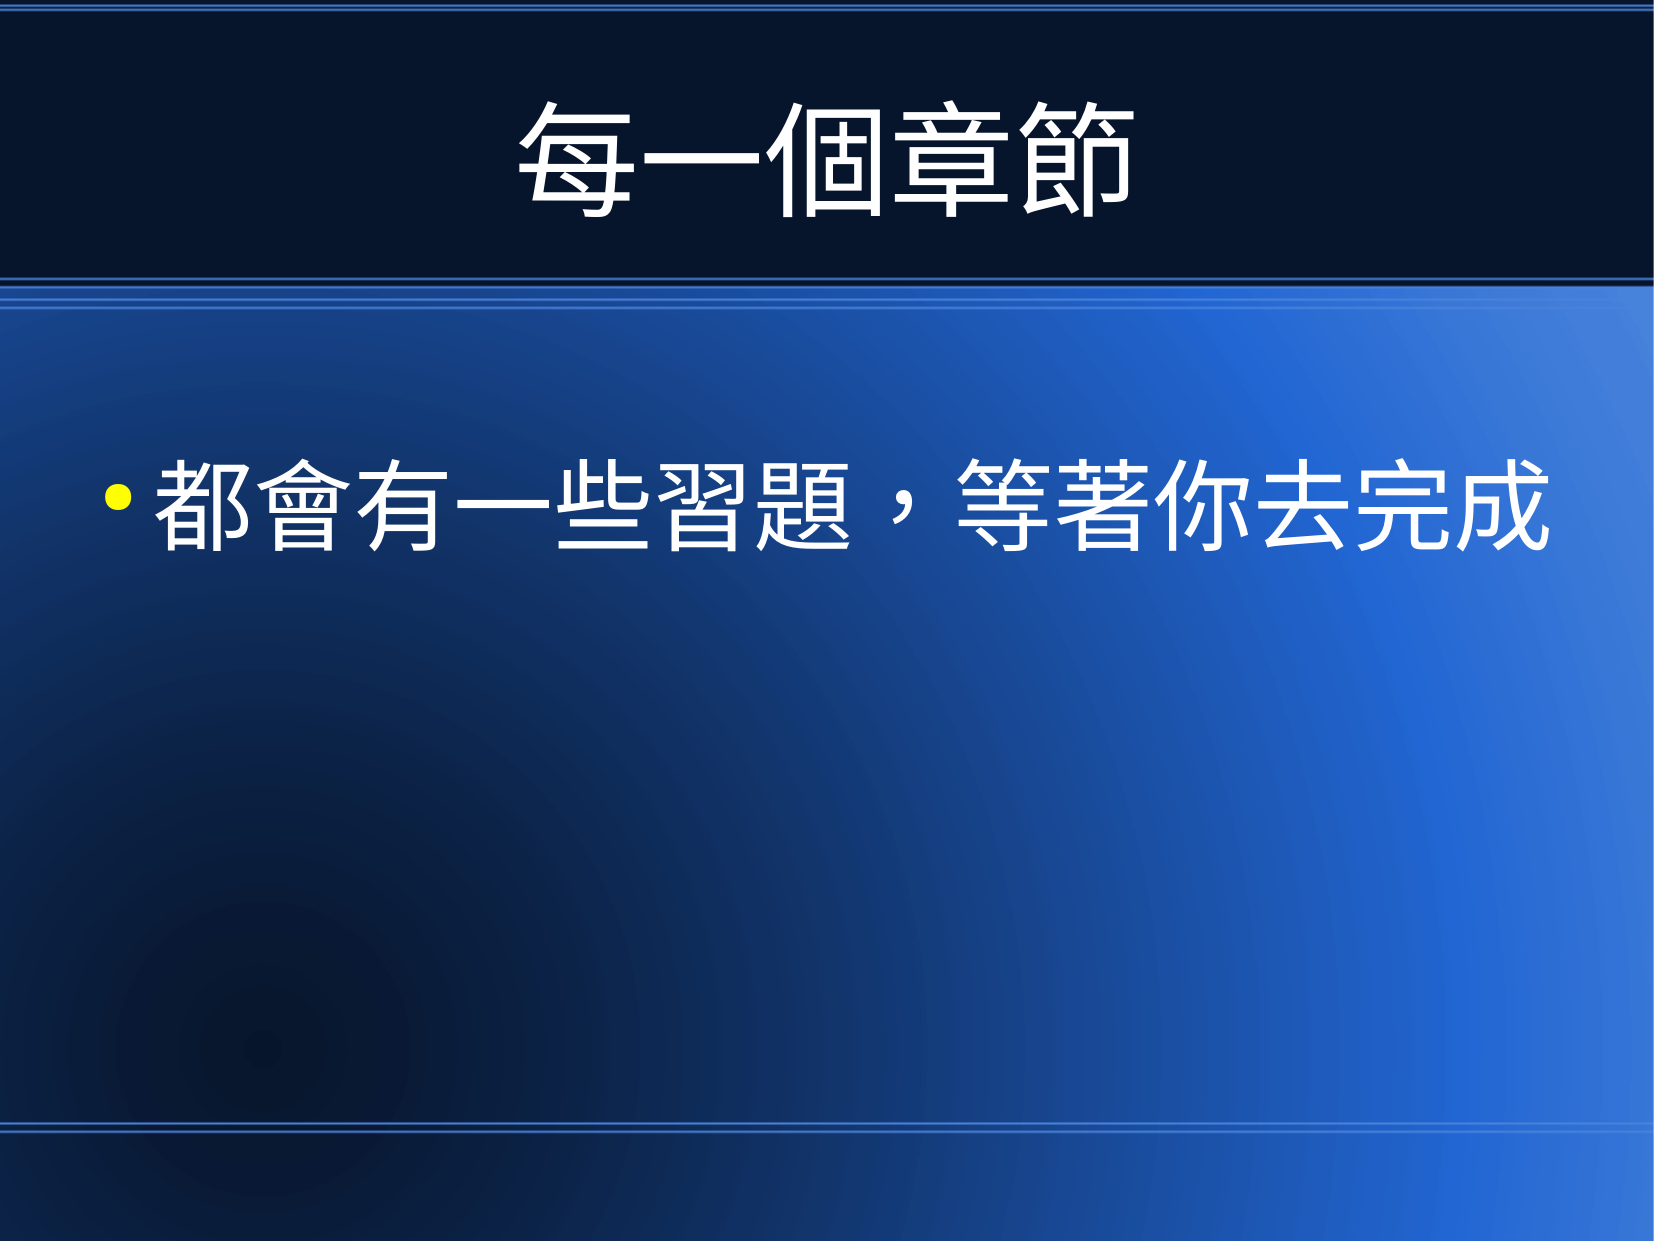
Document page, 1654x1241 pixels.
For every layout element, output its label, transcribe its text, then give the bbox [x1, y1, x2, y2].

picture [0, 0, 1654, 1241]
title 每一個章節 [82, 49, 1571, 257]
list 都會有一些習題，等著你去完成 [82, 355, 1571, 1241]
